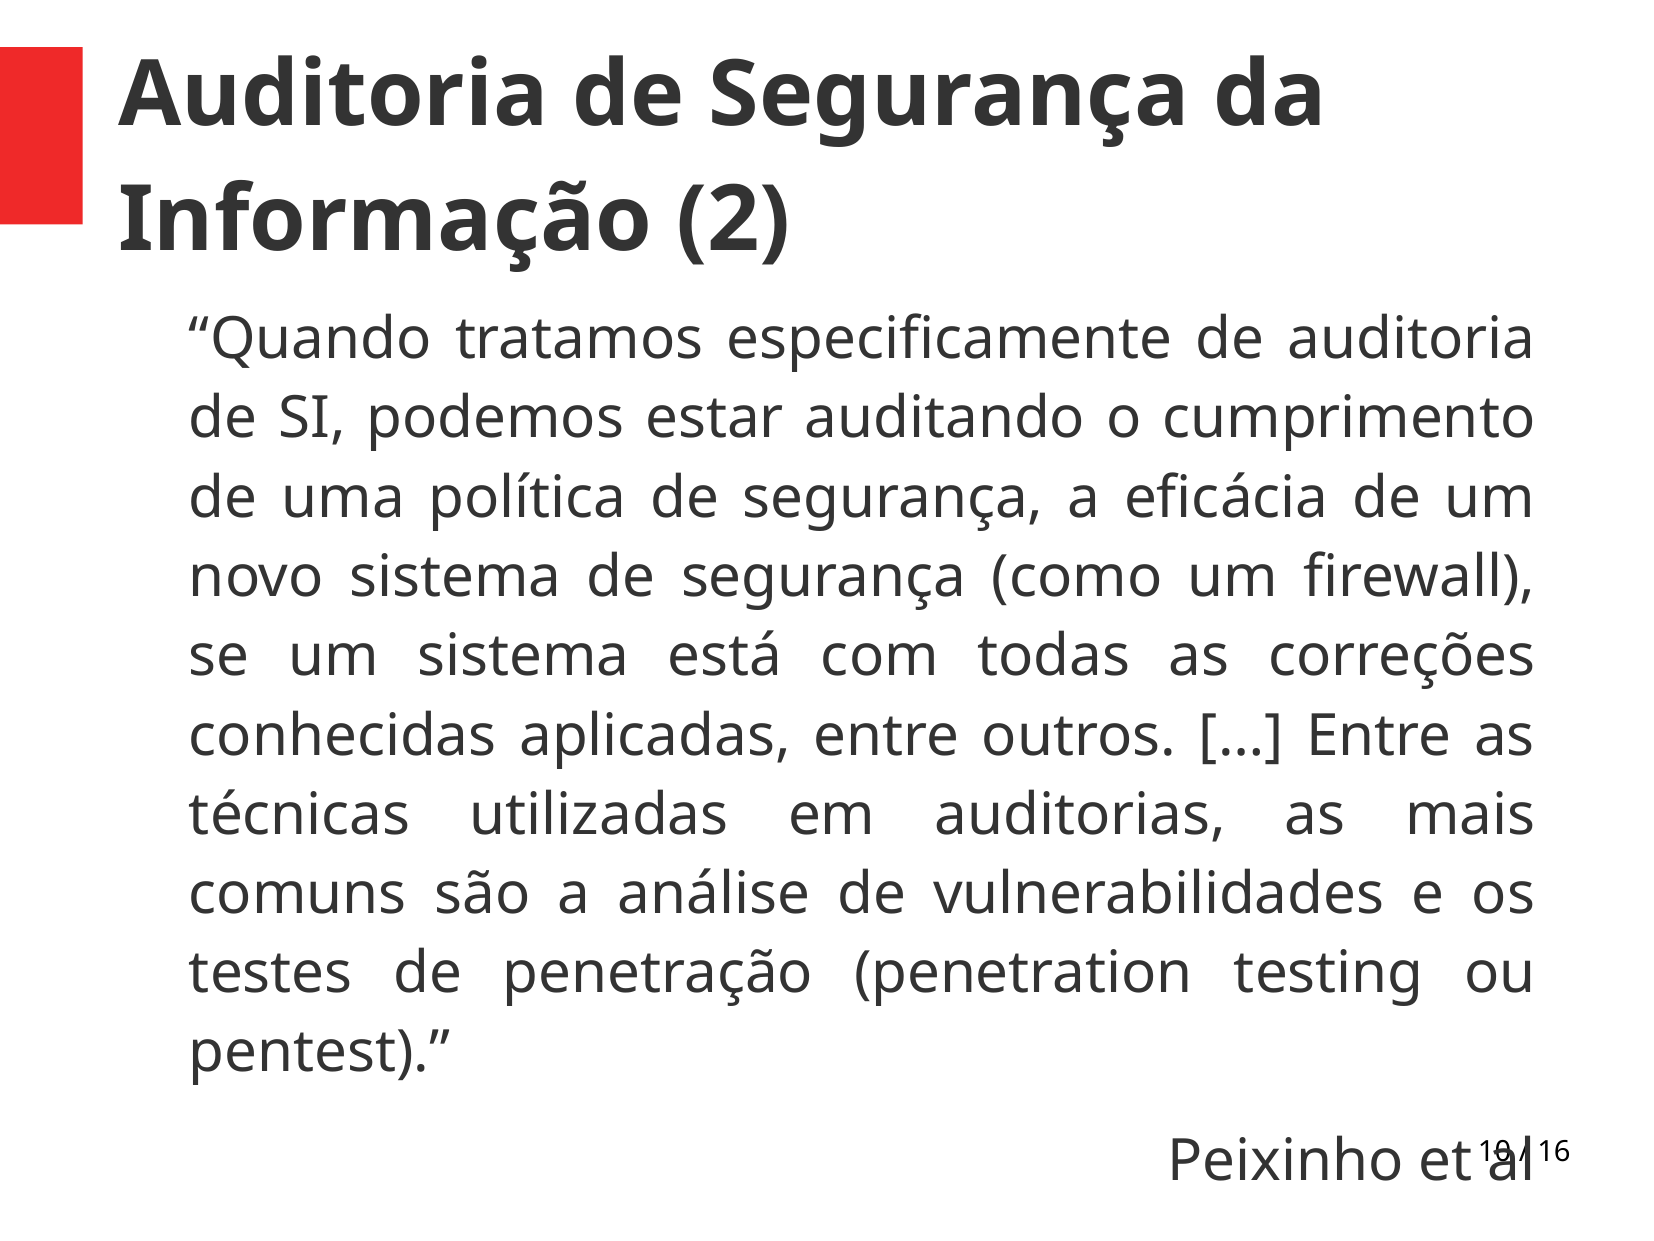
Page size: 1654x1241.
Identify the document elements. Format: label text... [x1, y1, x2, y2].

title Auditoria de Segurança da Informação (2) [118, 45, 1571, 260]
list “Quando tratamos especificamente de auditoria de SI, podemos estar auditando o cumprimento de uma política de segurança, a eficácia de um novo sistema de segurança (como um firewall), se um sistema está com todas as correções conhecidas aplicadas, entre outros. […] Entre as técnicas utilizadas em auditorias, as mais comuns são a análise de vulnerabilidades e os testes de penetração (penetration testing ou pentest).” Peixinho et al [118, 296, 1536, 1016]
